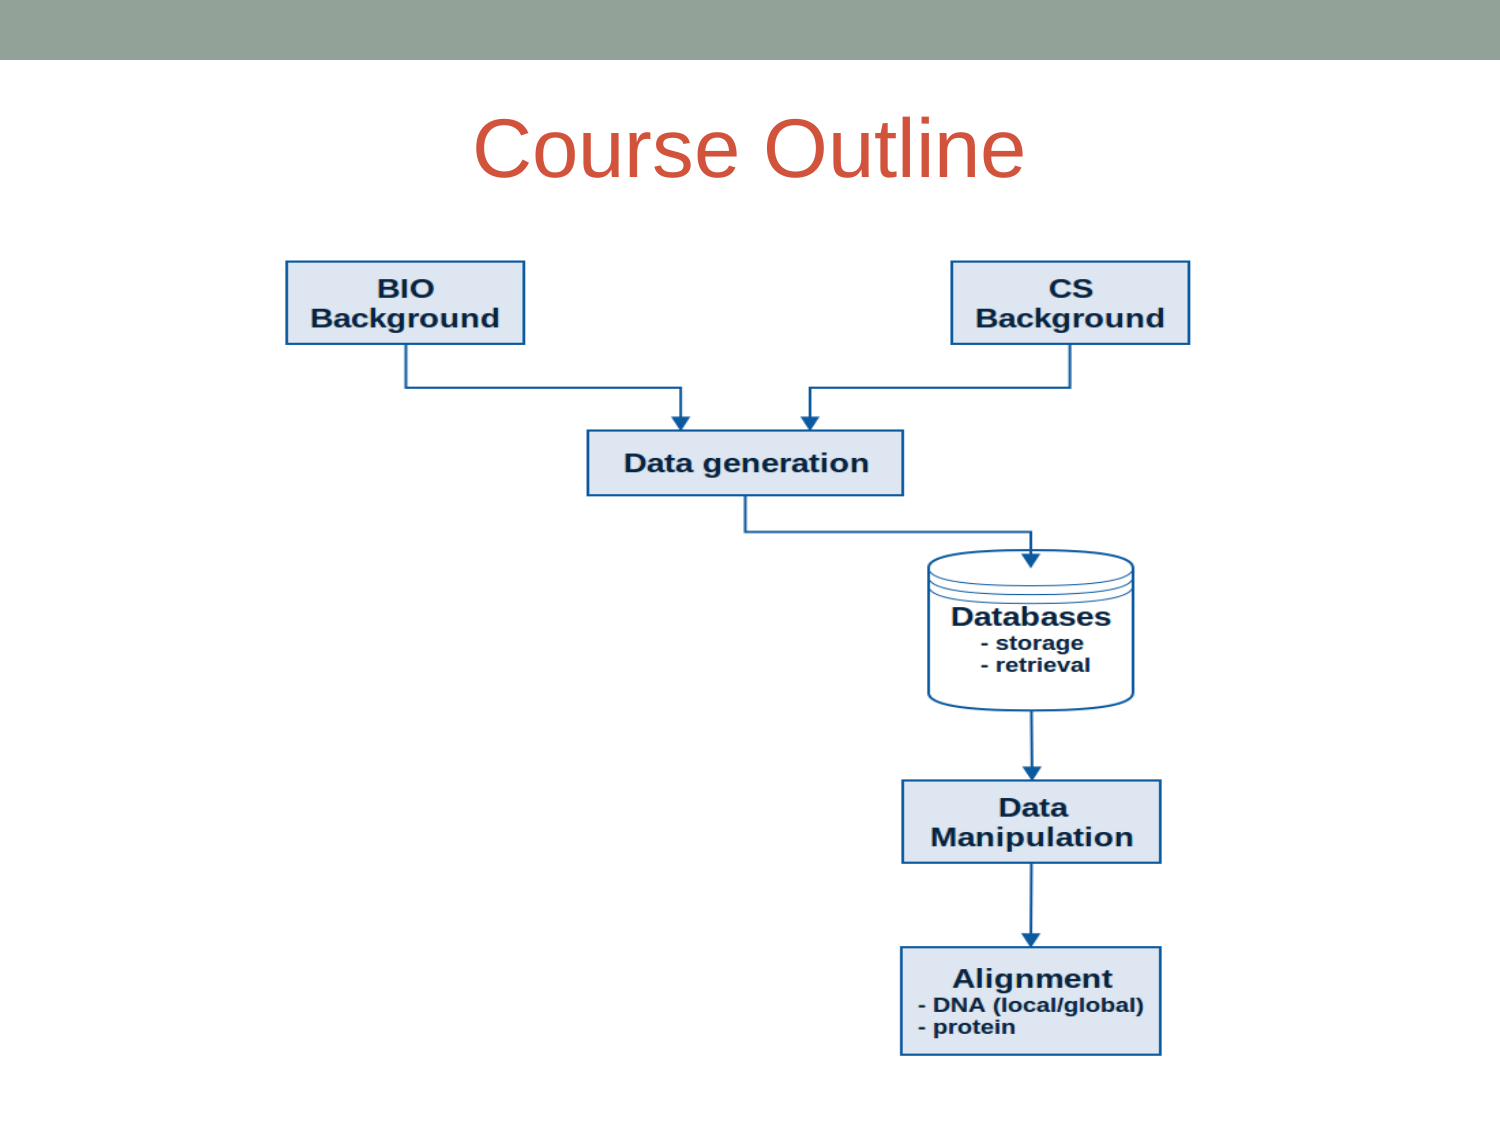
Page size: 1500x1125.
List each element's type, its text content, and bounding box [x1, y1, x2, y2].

picture [261, 243, 1230, 1080]
text_box Course Outline [75, 62, 1425, 225]
